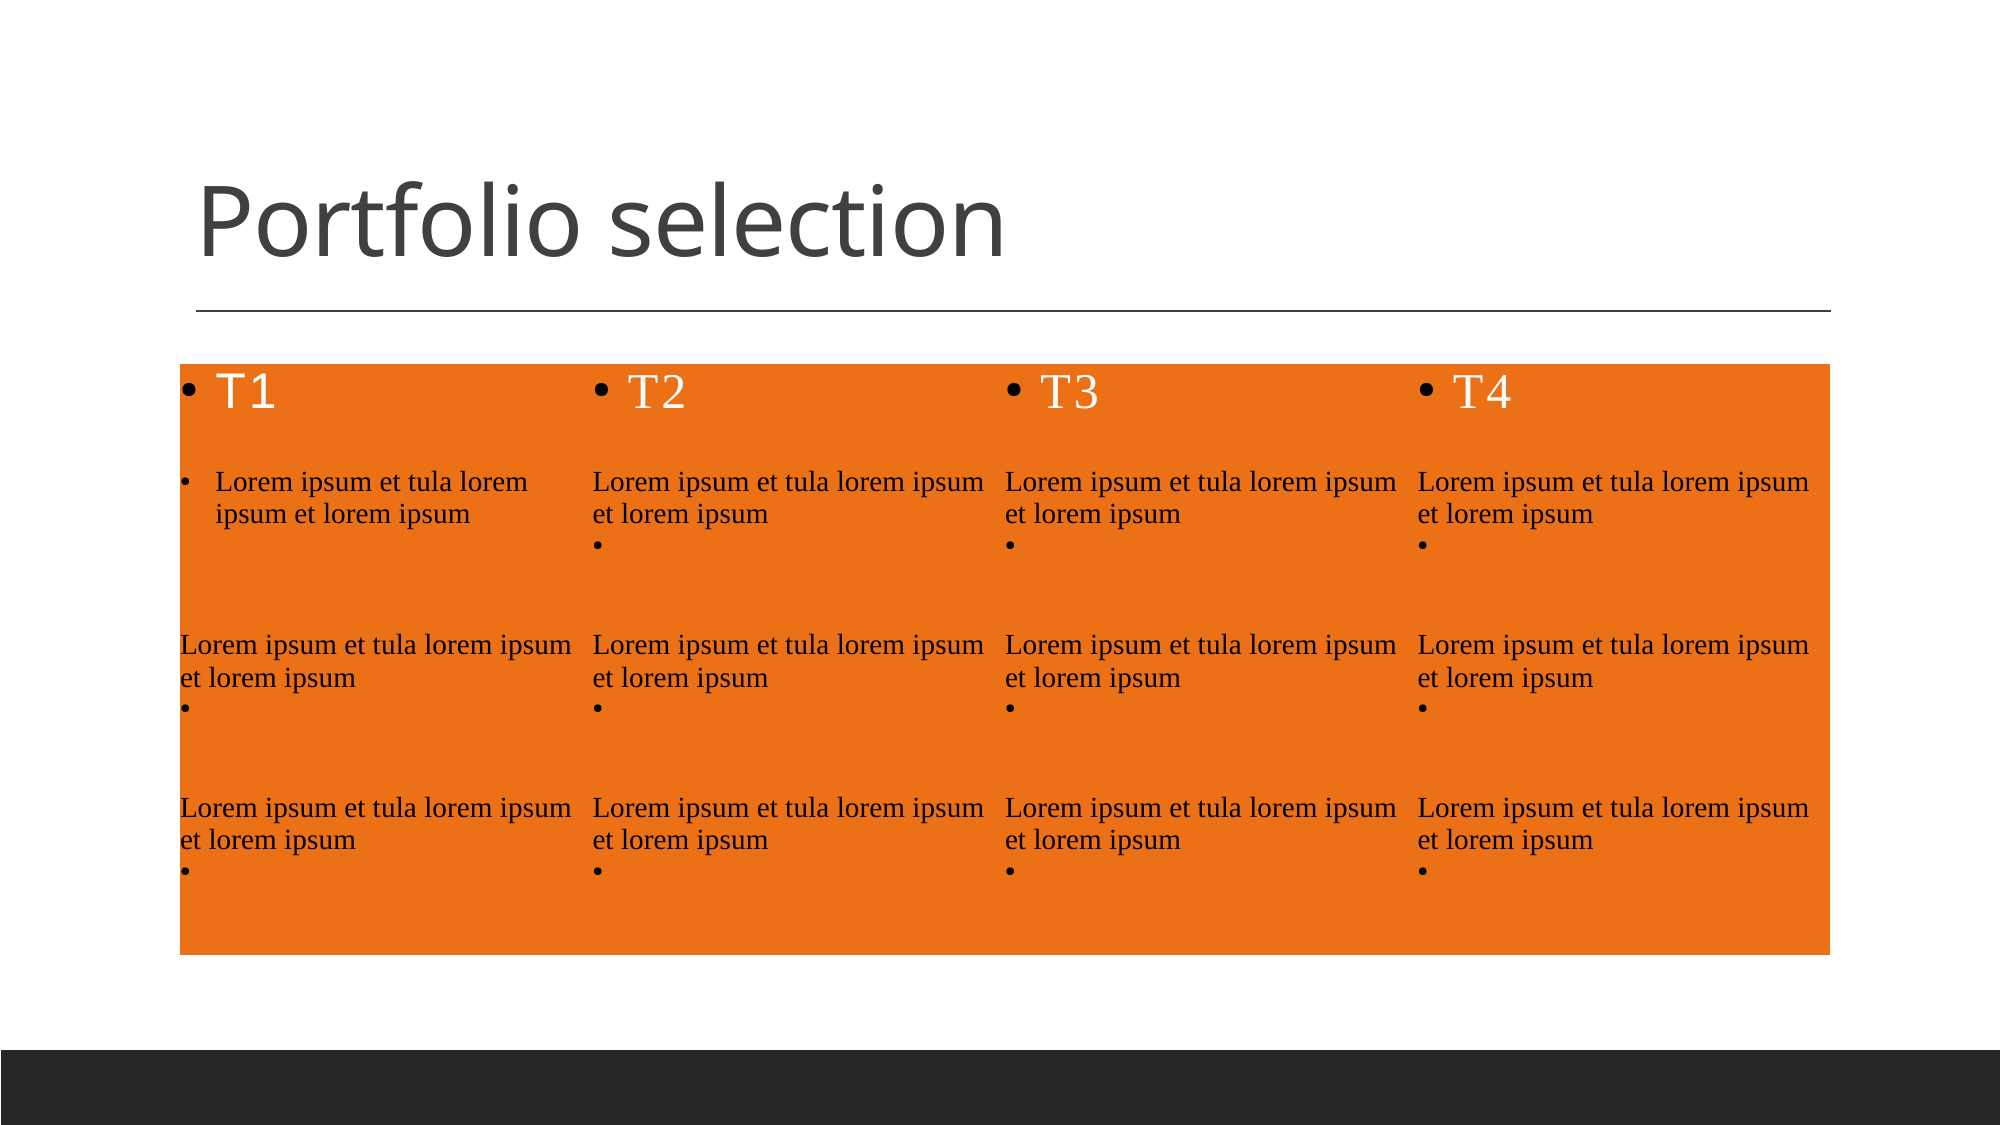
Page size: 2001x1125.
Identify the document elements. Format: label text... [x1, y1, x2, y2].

table_cell Lorem ipsum et tula lorem ipsum et lorem ipsum [180, 629, 592, 792]
table_cell Lorem ipsum et tula lorem ipsum et lorem ipsum [1417, 792, 1830, 955]
table_cell Lorem ipsum et tula lorem ipsum et lorem ipsum [592, 629, 1005, 792]
table_header T1 [180, 364, 592, 466]
table_header T3 [1005, 364, 1417, 466]
table_header T2 [592, 364, 1005, 466]
table_cell Lorem ipsum et tula lorem ipsum et lorem ipsum [592, 792, 1005, 955]
table_cell Lorem ipsum et tula lorem ipsum et lorem ipsum [1005, 466, 1417, 629]
table_cell Lorem ipsum et tula lorem ipsum et lorem ipsum [180, 466, 592, 629]
table_header T4 [1417, 364, 1830, 466]
title Portfolio selection [180, 47, 1831, 286]
table_cell Lorem ipsum et tula lorem ipsum et lorem ipsum [1417, 466, 1830, 629]
table_cell Lorem ipsum et tula lorem ipsum et lorem ipsum [1005, 792, 1417, 955]
table_cell Lorem ipsum et tula lorem ipsum et lorem ipsum [1417, 629, 1830, 792]
table_cell Lorem ipsum et tula lorem ipsum et lorem ipsum [592, 466, 1005, 629]
table_cell Lorem ipsum et tula lorem ipsum et lorem ipsum [1005, 629, 1417, 792]
table_cell Lorem ipsum et tula lorem ipsum et lorem ipsum [180, 792, 592, 955]
